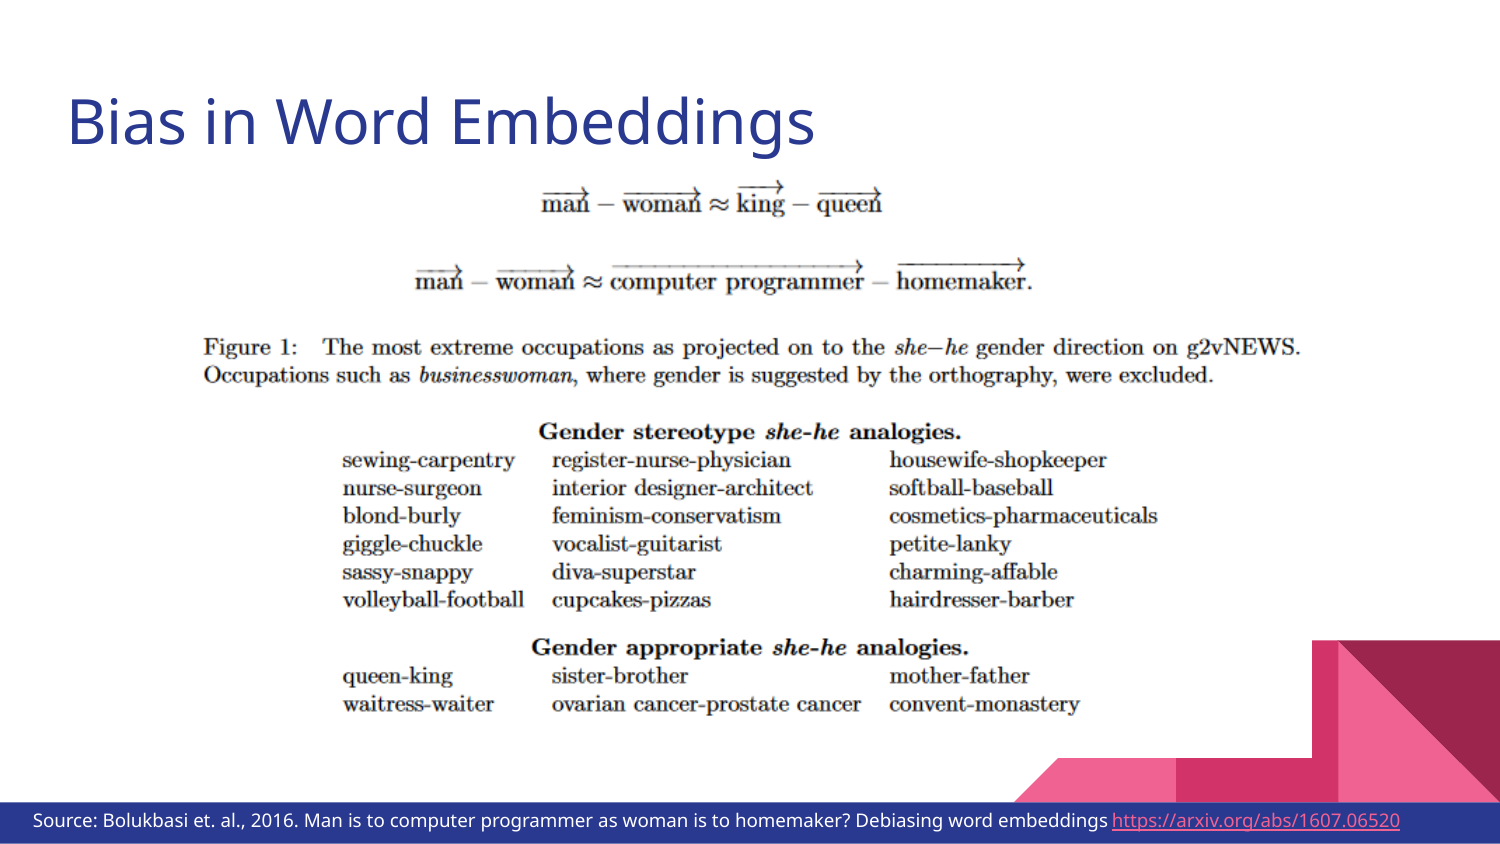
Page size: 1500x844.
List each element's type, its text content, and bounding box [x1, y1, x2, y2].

text_box Source: Bolukbasi et. al., 2016. Man is to computer programmer as woman is to homemaker? Debiasing word embeddings https://arxiv.org/abs/1607.06520 [17, 791, 1425, 844]
picture [188, 327, 1312, 758]
title Bias in Word Embeddings [51, 67, 1449, 167]
picture [527, 166, 915, 241]
picture [400, 256, 1043, 313]
